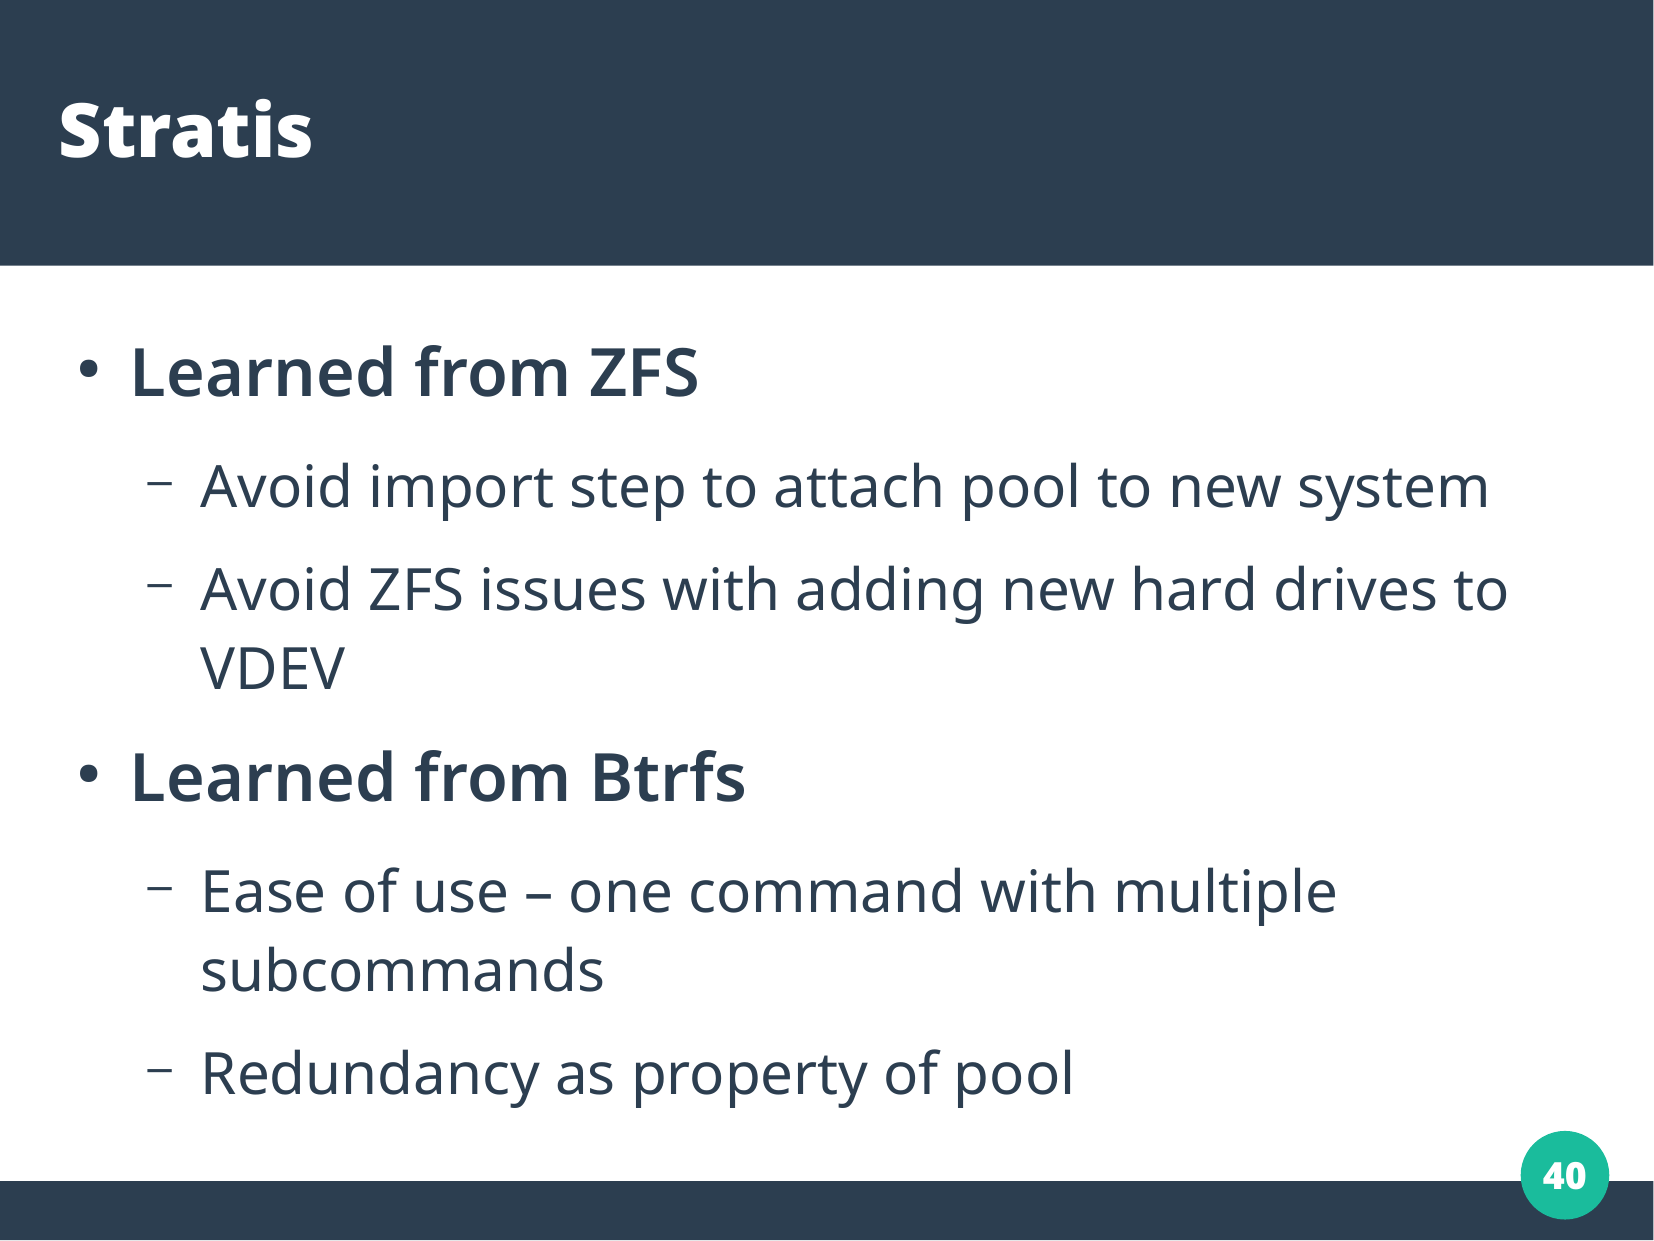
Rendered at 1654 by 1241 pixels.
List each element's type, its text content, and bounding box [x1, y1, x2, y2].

title Stratis [59, 49, 1595, 207]
list Learned from ZFS Avoid import step to attach pool to new system Avoid ZFS issues with adding new hard drives to VDEV Learned from Btrfs Ease of use – one command with multiple subcommands Redundancy as property of pool [59, 324, 1595, 1152]
